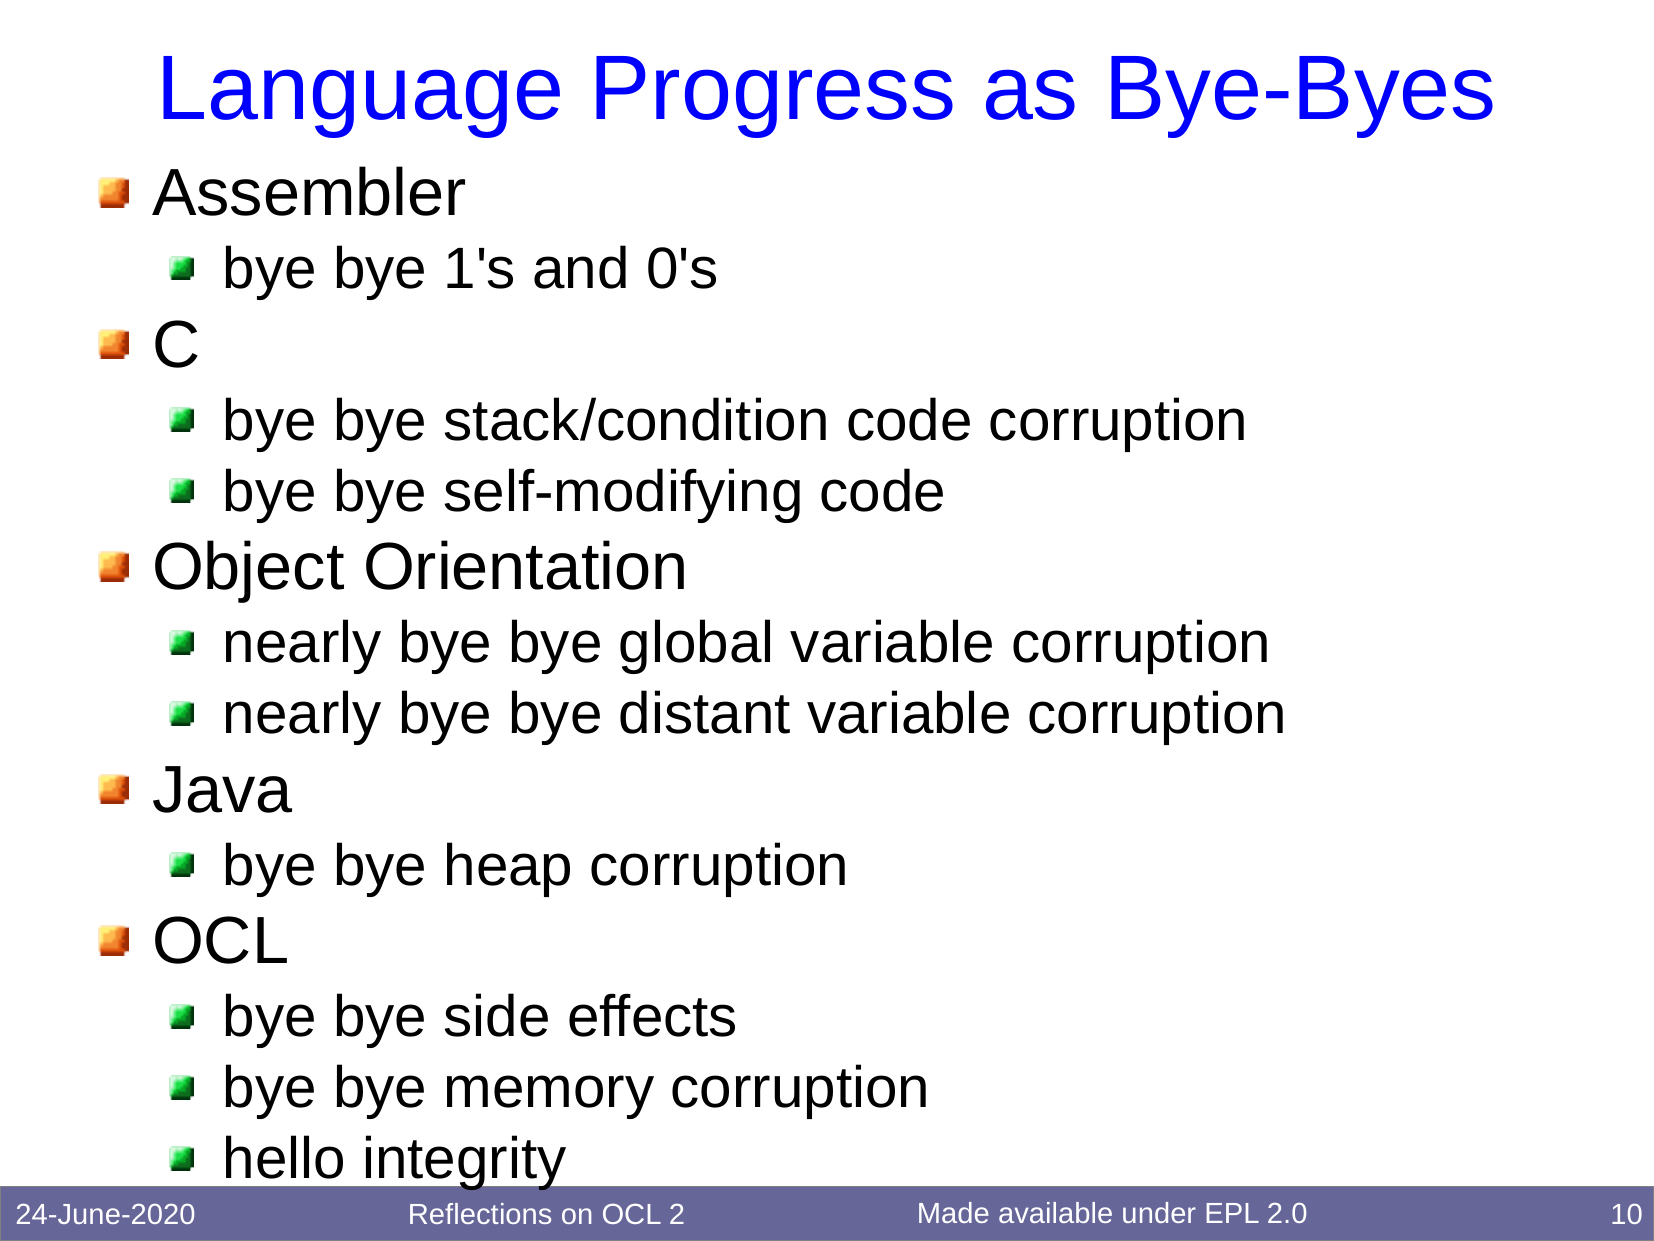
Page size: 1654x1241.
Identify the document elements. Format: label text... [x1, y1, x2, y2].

title Language Progress as Bye-Byes [83, 29, 1572, 146]
list Assembler bye bye 1's and 0's C bye bye stack/condition code corruption bye bye self-modifying code Object Orientation nearly bye bye global variable corruption nearly bye bye distant variable corruption Java bye bye heap corruption OCL bye bye side effects bye bye memory corruption hello integrity [81, 155, 1570, 1191]
